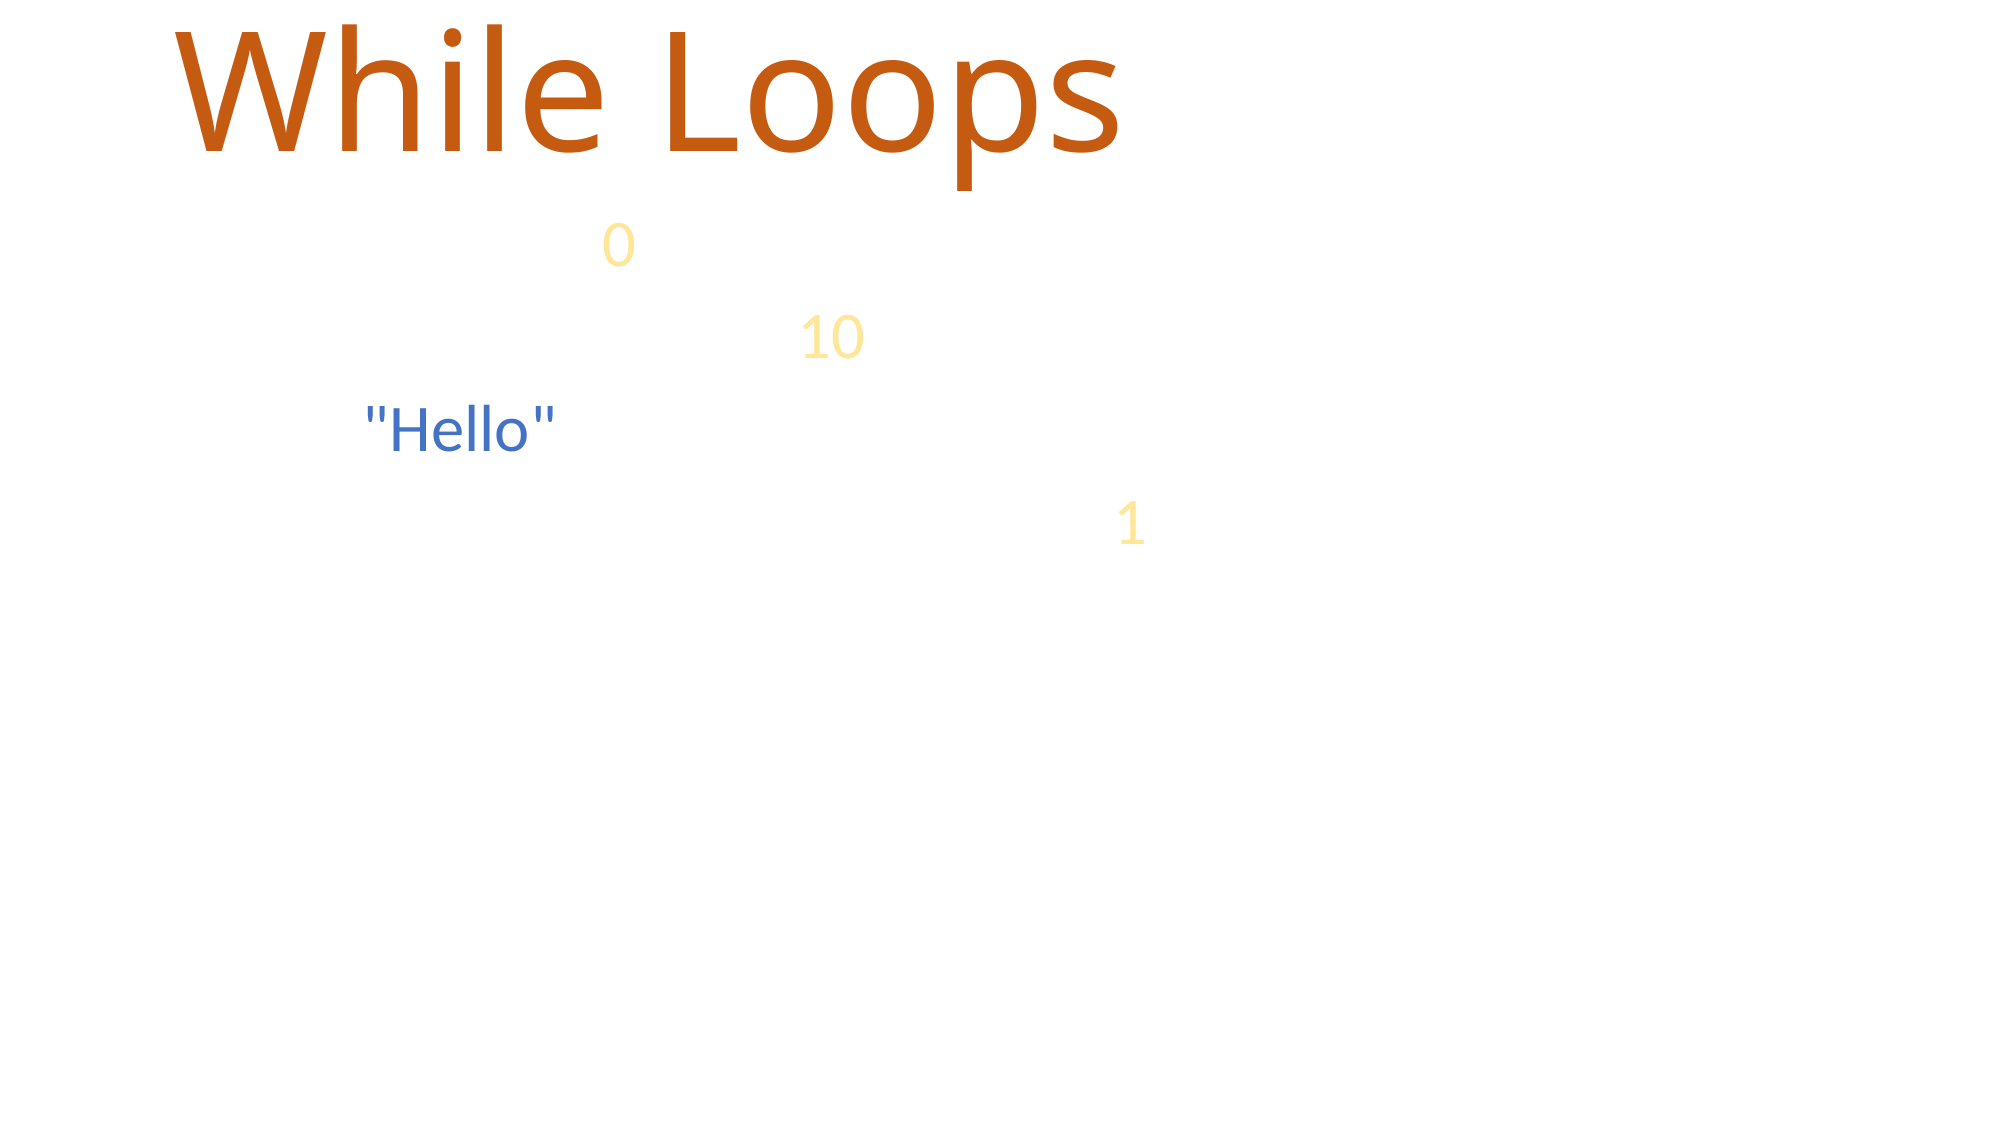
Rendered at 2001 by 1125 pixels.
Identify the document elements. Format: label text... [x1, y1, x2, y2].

list While Loops times_in_loop = 0 while times_in_loop <= 10: print("Hello") times_in_loop = times_in_loop + 1 [137, 0, 1863, 1014]
